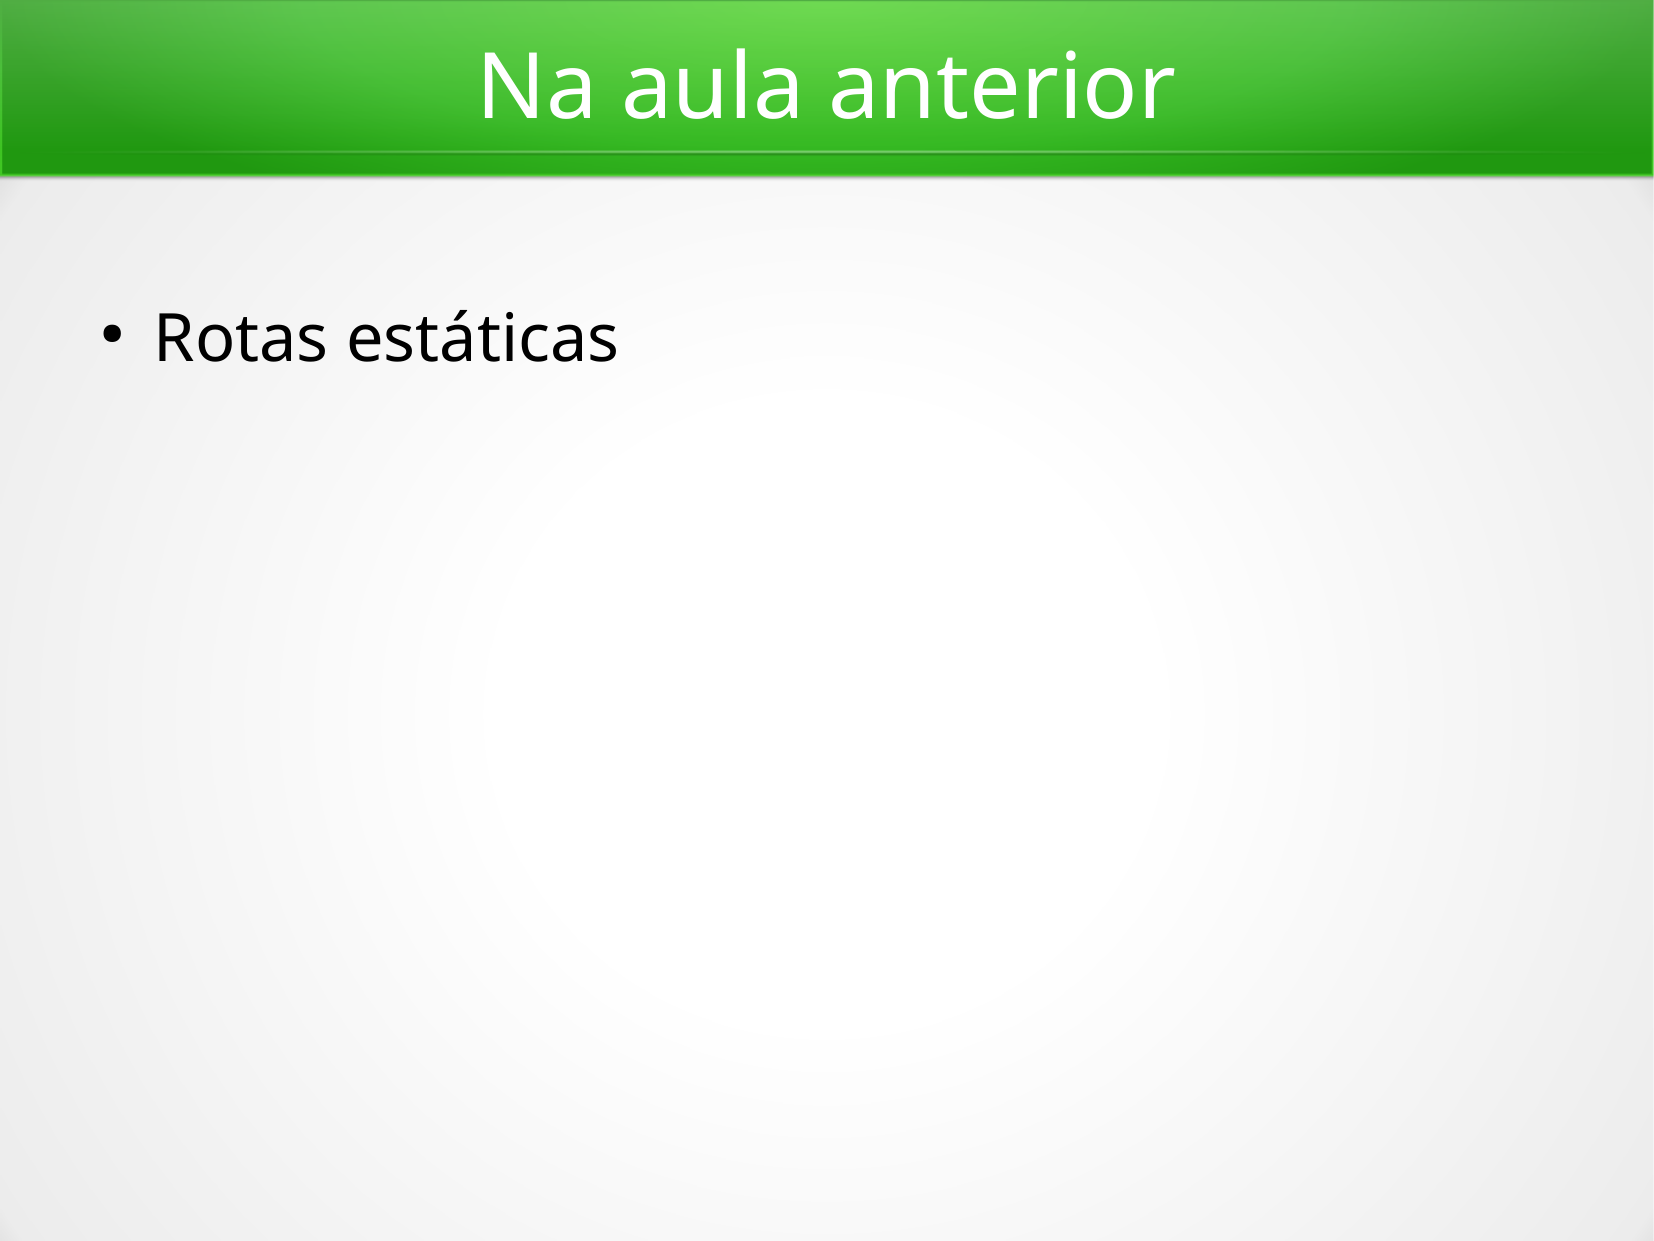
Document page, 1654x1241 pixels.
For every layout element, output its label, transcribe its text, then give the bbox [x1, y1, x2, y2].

picture [0, 0, 1654, 1241]
title Na aula anterior [82, 11, 1571, 154]
list Rotas estáticas [82, 290, 1571, 1010]
